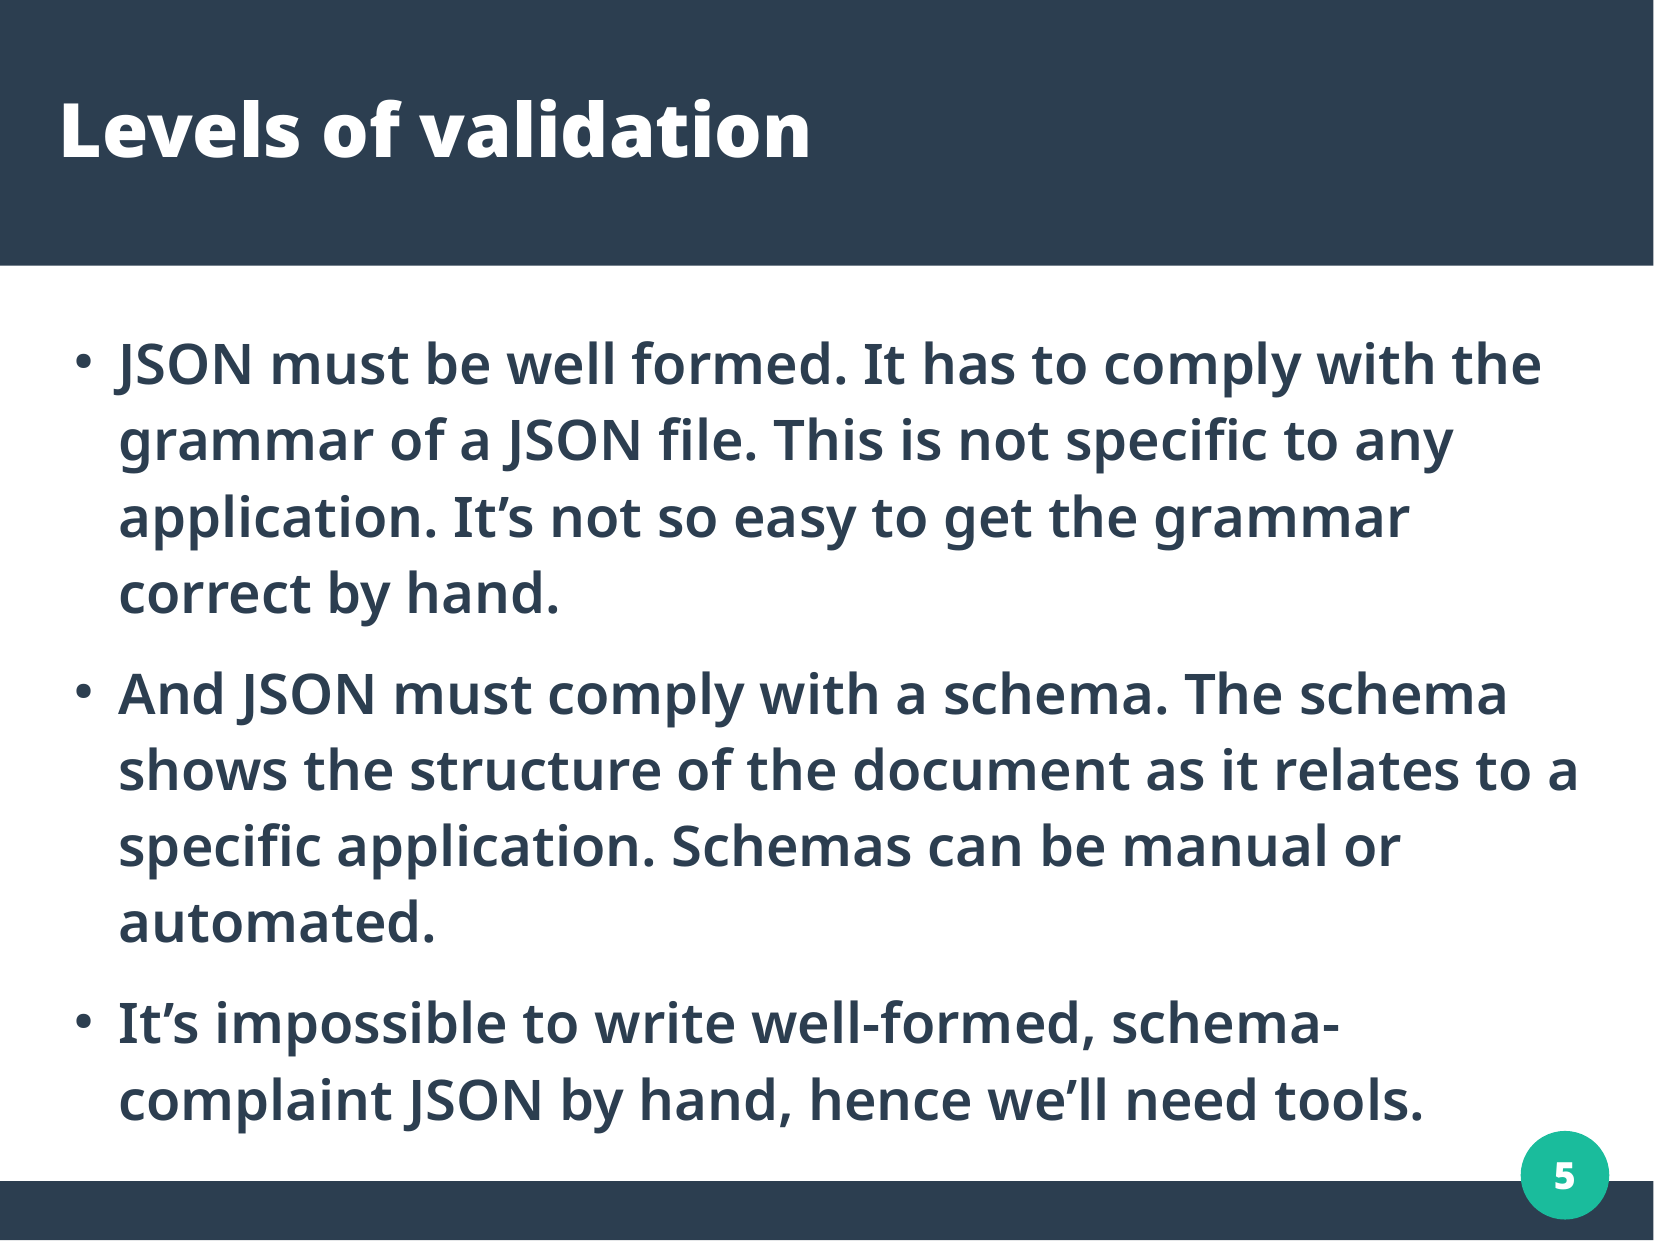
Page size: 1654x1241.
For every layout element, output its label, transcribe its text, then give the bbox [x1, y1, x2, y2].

title Levels of validation [59, 49, 1595, 207]
list JSON must be well formed. It has to comply with the grammar of a JSON file. This is not specific to any application. It’s not so easy to get the grammar correct by hand. And JSON must comply with a schema. The schema shows the structure of the document as it relates to a specific application. Schemas can be manual or automated. It’s impossible to write well-formed, schema-complaint JSON by hand, hence we’ll need tools. [59, 324, 1595, 1152]
